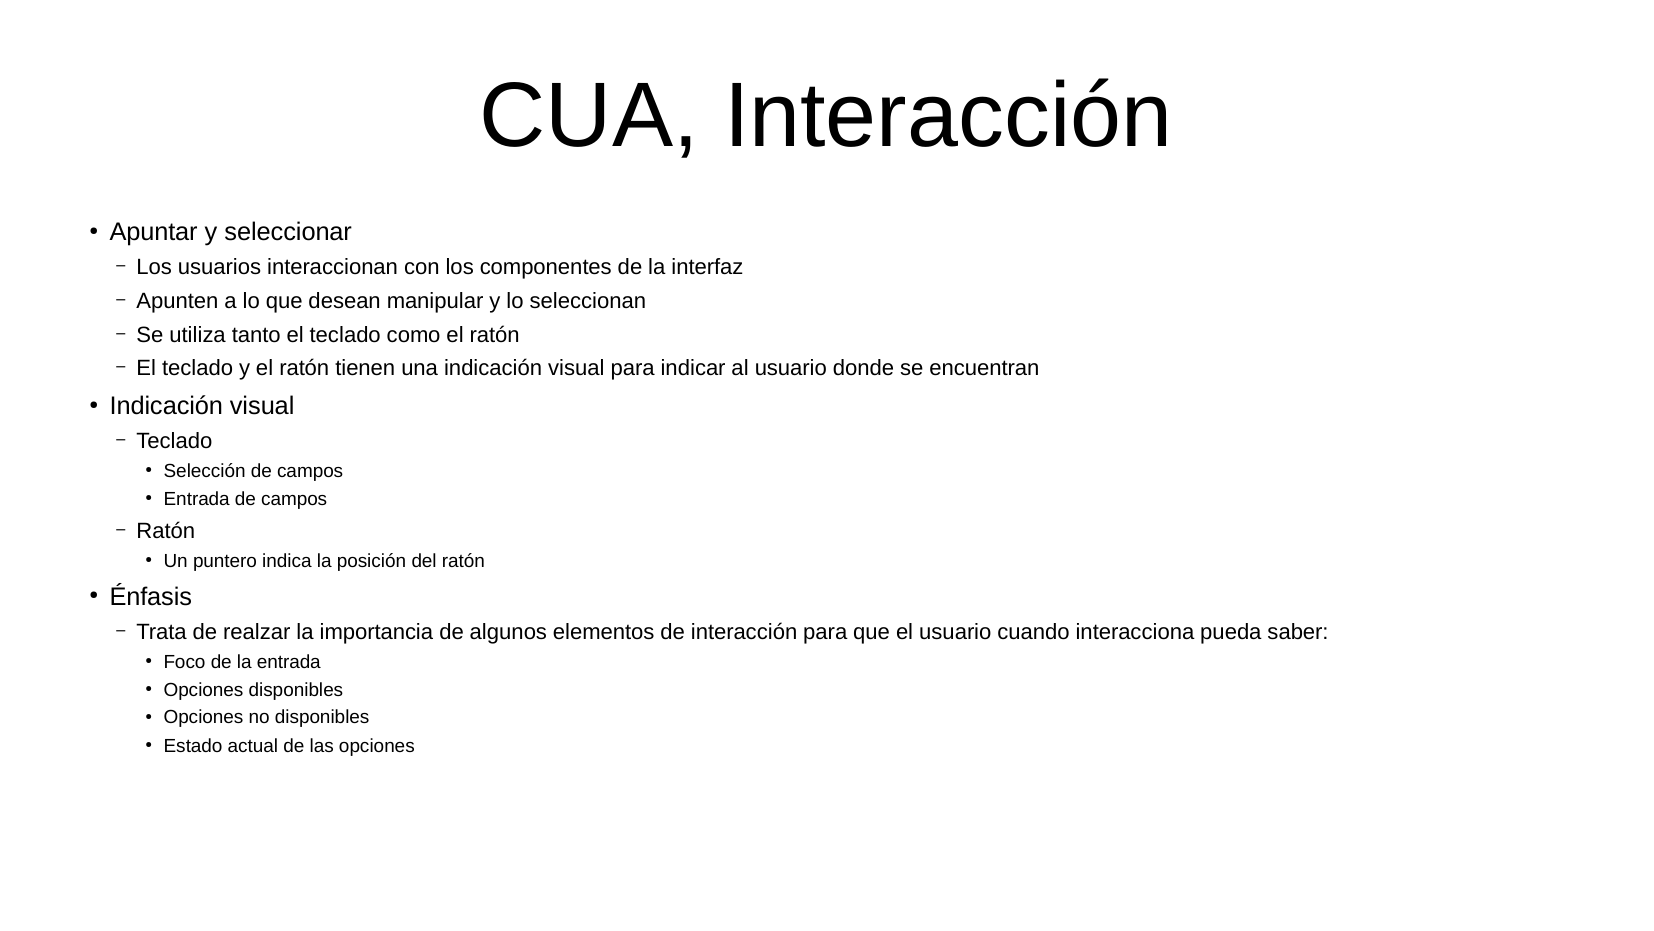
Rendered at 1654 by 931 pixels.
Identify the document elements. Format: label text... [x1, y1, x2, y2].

title CUA, Interacción [82, 37, 1571, 193]
list Apuntar y seleccionar Los usuarios interaccionan con los componentes de la interfaz Apunten a lo que desean manipular y lo seleccionan Se utiliza tanto el teclado como el ratón El teclado y el ratón tienen una indicación visual para indicar al usuario donde se encuentran Indicación visual Teclado Selección de campos Entrada de campos Ratón Un puntero indica la posición del ratón Énfasis Trata de realzar la importancia de algunos elementos de interacción para que el usuario cuando interacciona pueda saber: Foco de la entrada Opciones disponibles Opciones no disponibles Estado actual de las opciones [82, 217, 1571, 758]
